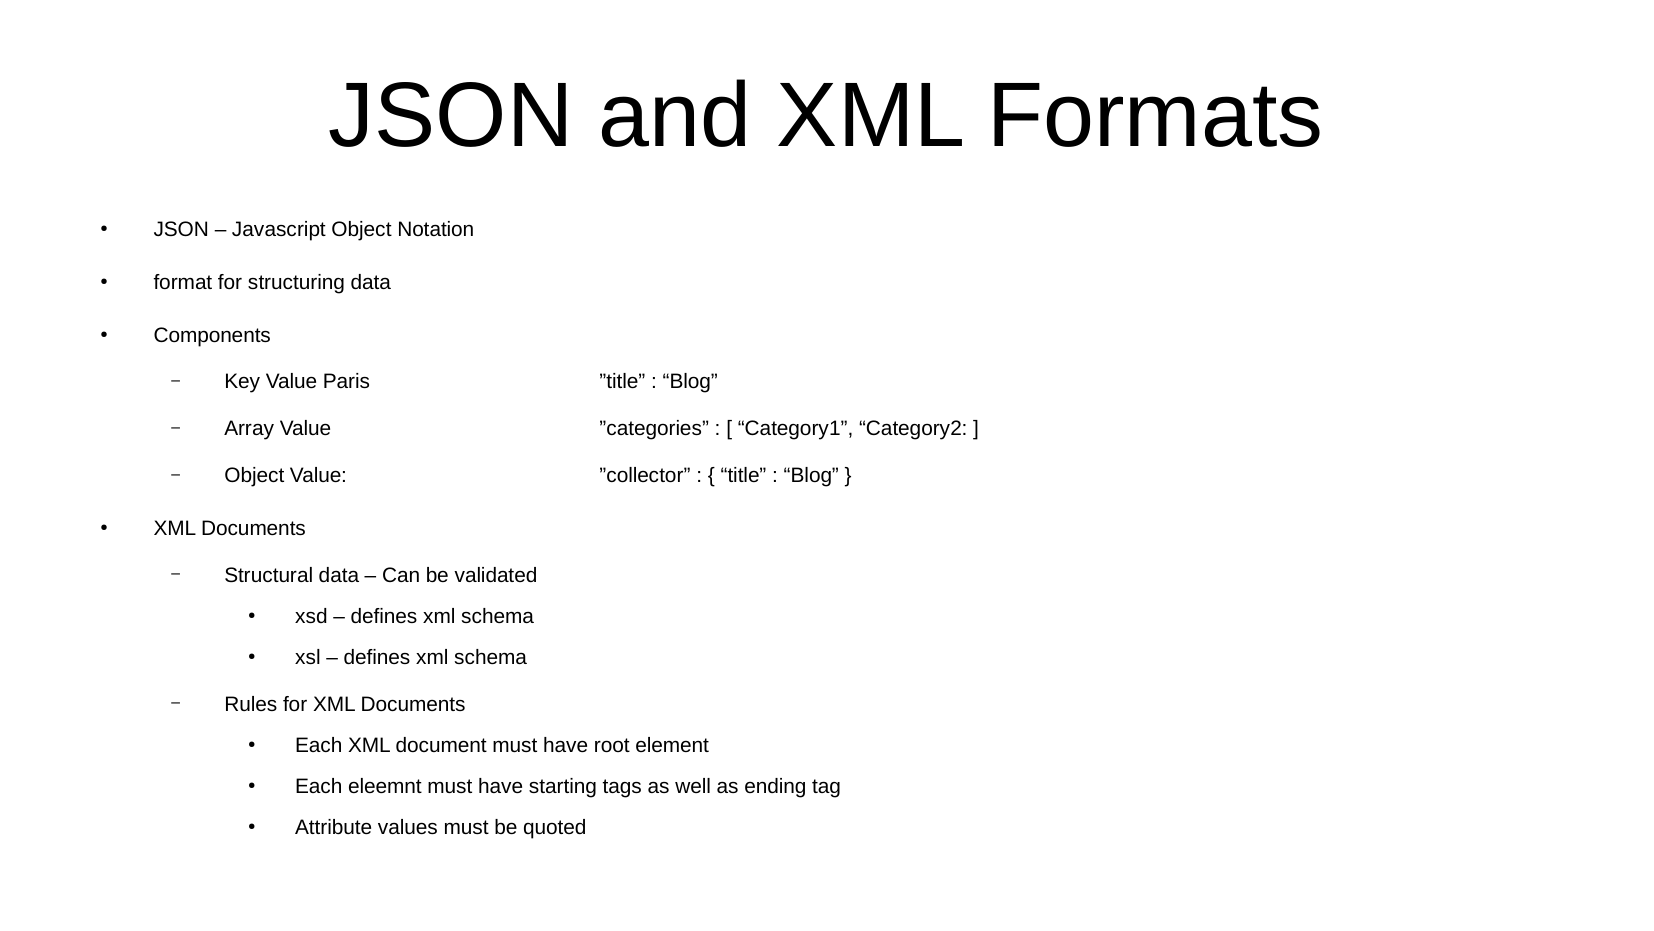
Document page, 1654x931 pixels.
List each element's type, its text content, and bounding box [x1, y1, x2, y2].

title JSON and XML Formats [82, 37, 1571, 193]
list JSON – Javascript Object Notation format for structuring data Components Key Value Paris ”title” : “Blog” Array Value ”categories” : [ “Category1”, “Category2: ] Object Value: ”collector” : { “title” : “Blog” } XML Documents Structural data – Can be validated xsd – defines xml schema xsl – defines xml schema Rules for XML Documents Each XML document must have root element Each eleemnt must have starting tags as well as ending tag Attribute values must be quoted [82, 217, 1621, 916]
